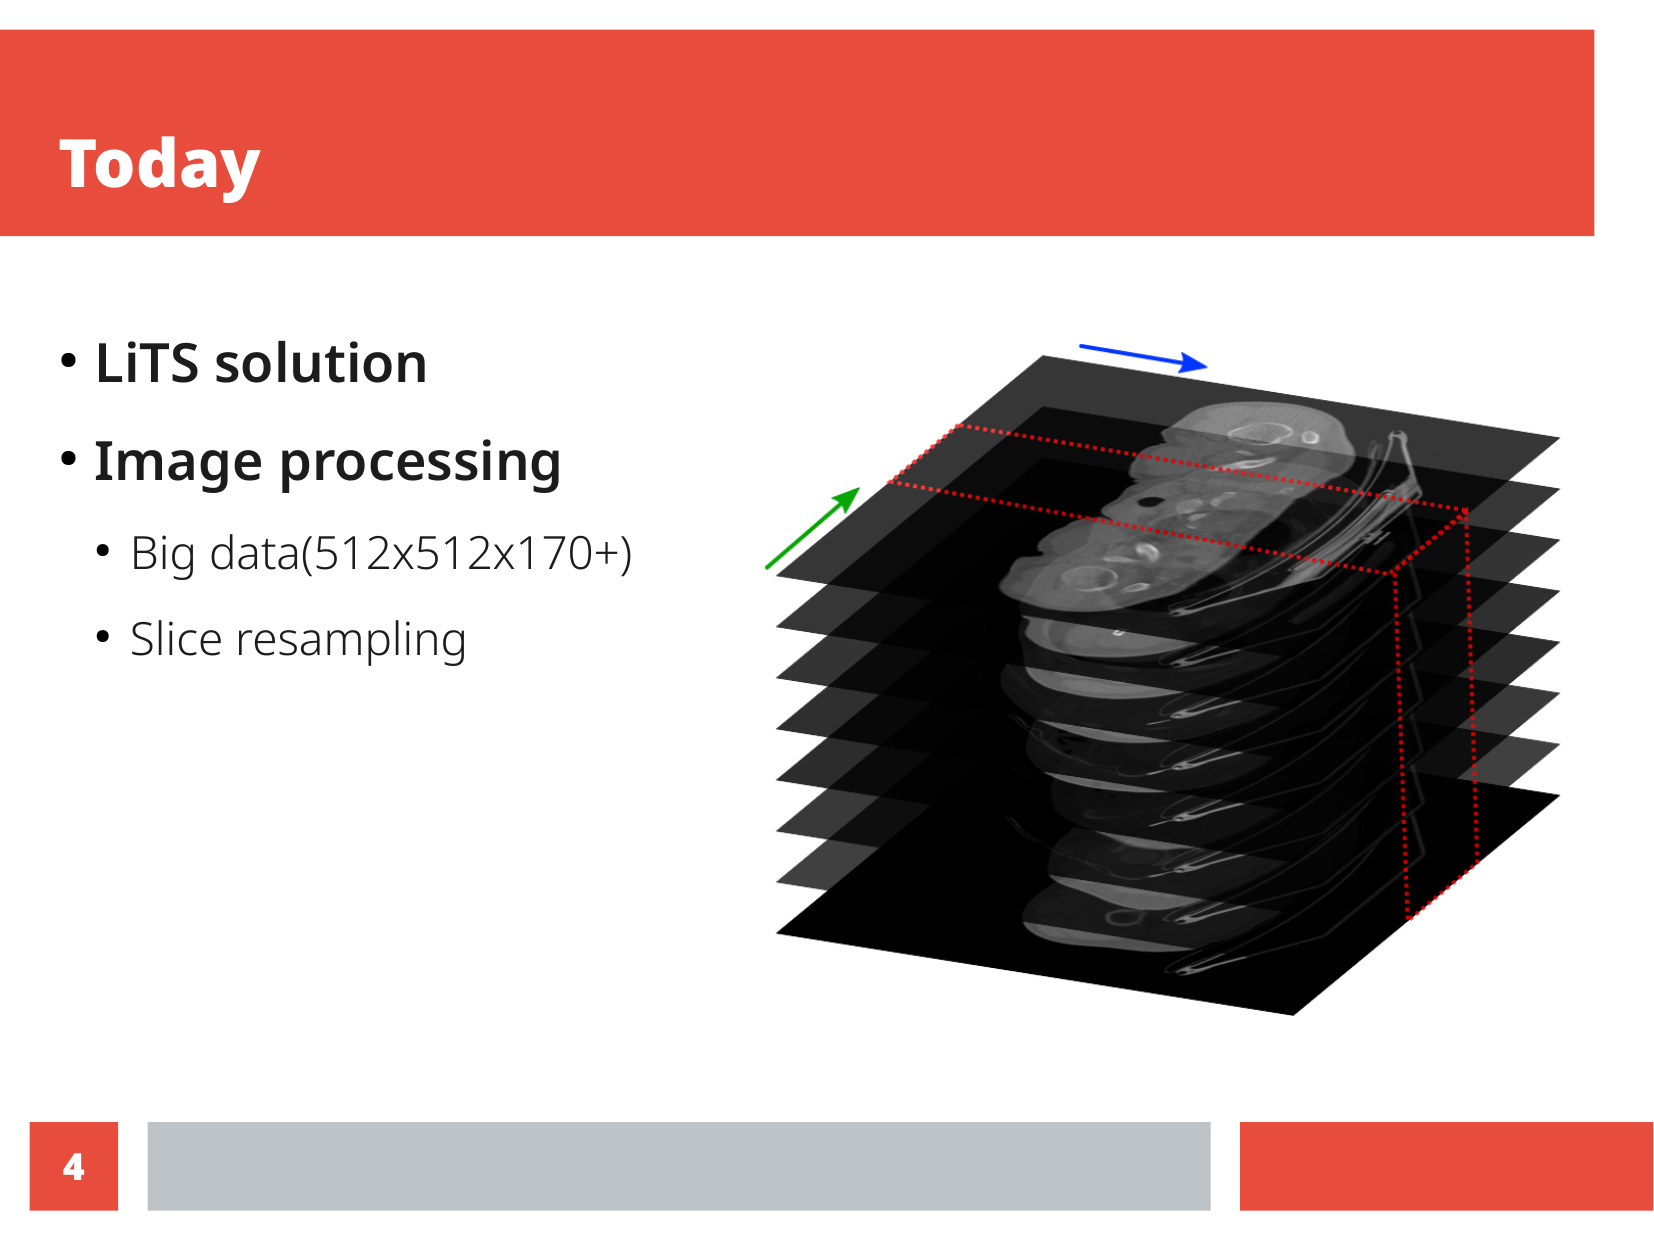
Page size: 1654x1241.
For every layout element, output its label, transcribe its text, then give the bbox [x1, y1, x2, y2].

list LiTS solution Image processing Big data(512x512x170+) Slice resampling [59, 324, 1565, 1093]
title Today [59, 59, 1595, 207]
picture [765, 344, 1561, 1016]
